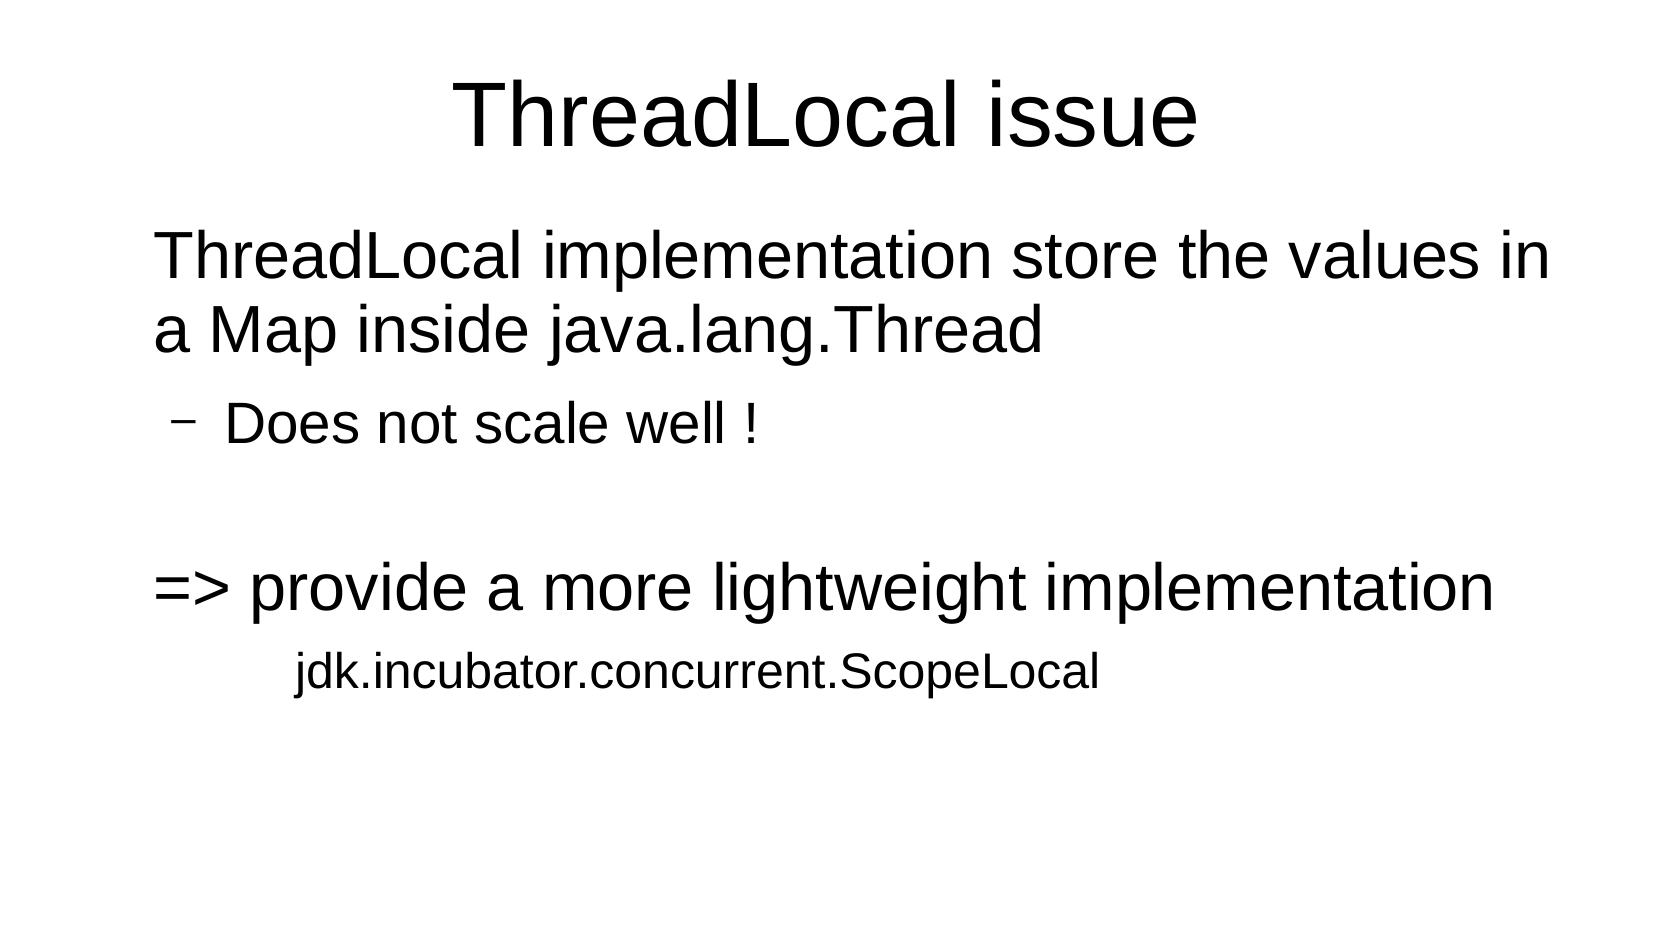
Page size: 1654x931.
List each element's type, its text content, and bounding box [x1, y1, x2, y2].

list ThreadLocal implementation store the values in a Map inside java.lang.Thread Does not scale well ! => provide a more lightweight implementation jdk.incubator.concurrent.ScopeLocal [82, 217, 1571, 758]
title ThreadLocal issue [82, 37, 1571, 193]
